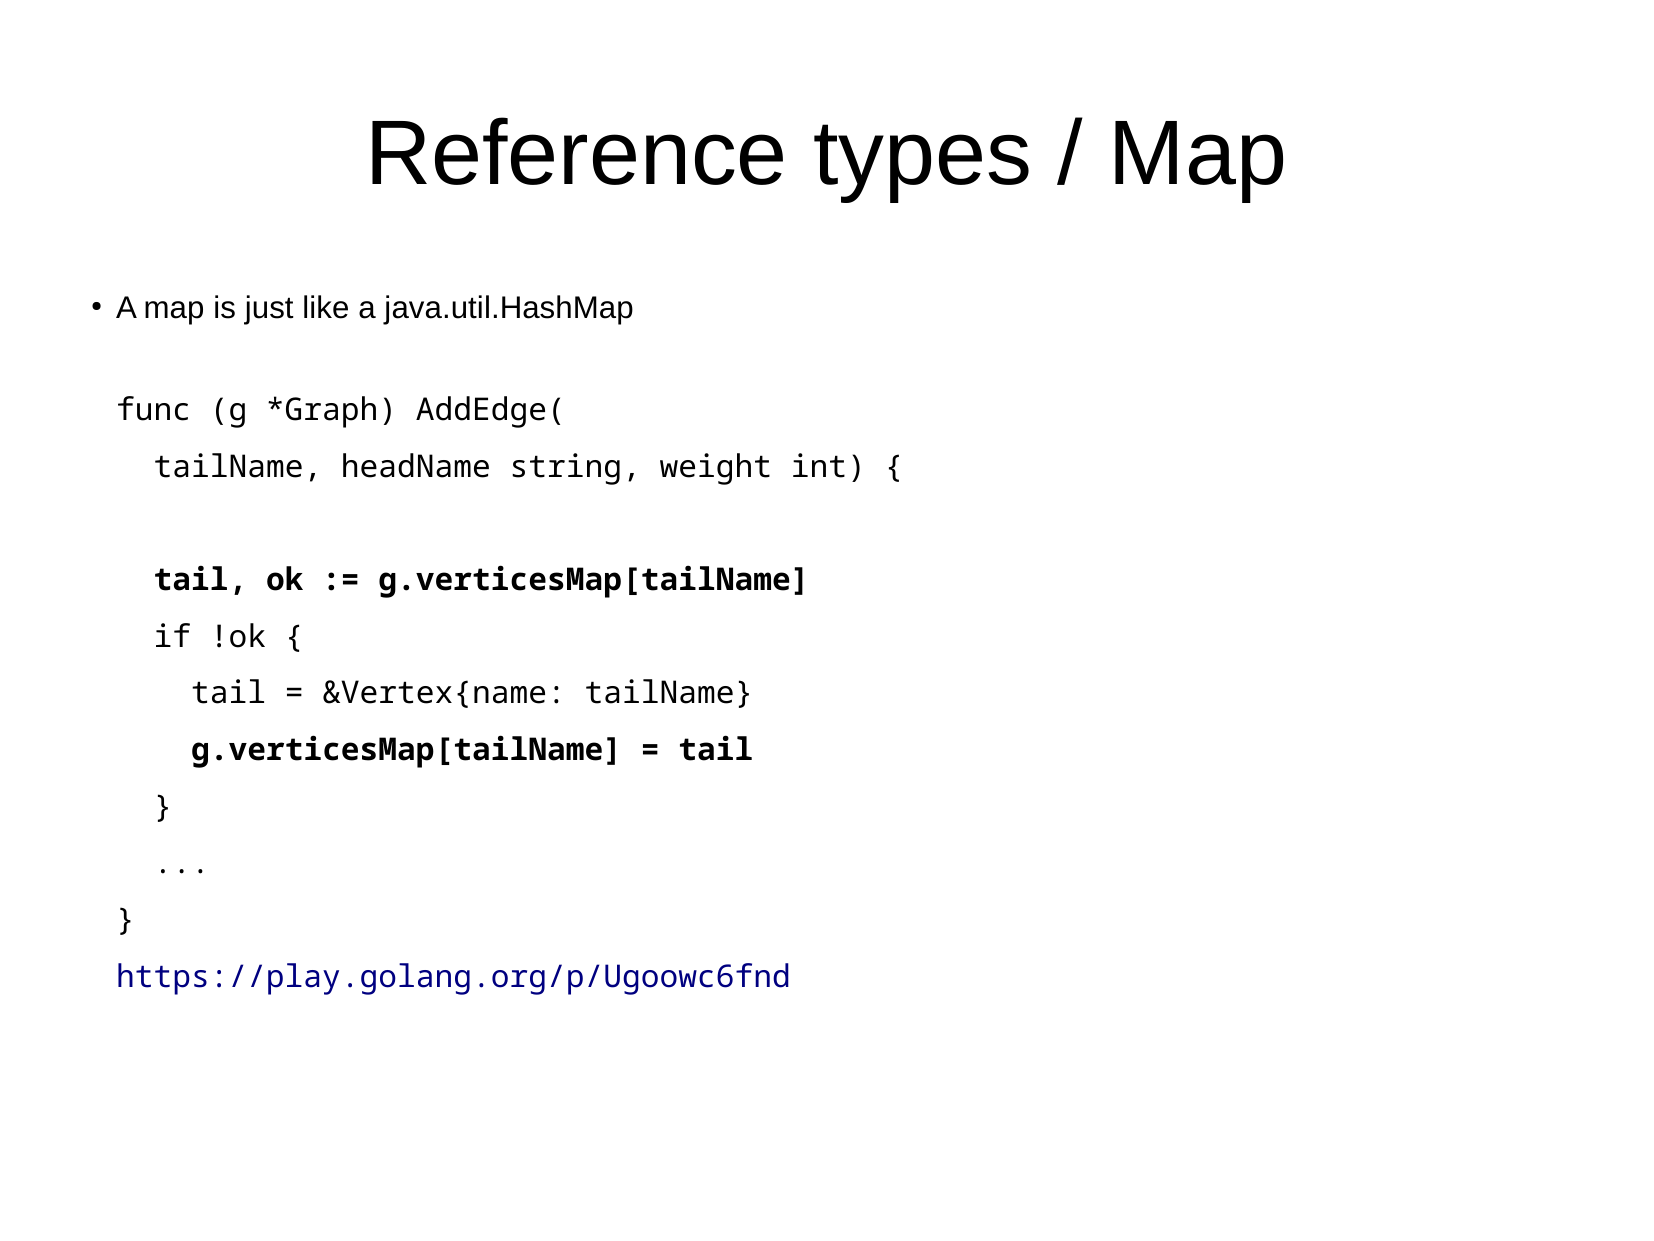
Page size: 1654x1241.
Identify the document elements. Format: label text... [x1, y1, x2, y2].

title Reference types / Map [82, 49, 1571, 257]
list A map is just like a java.util.HashMap func (g *Graph) AddEdge( tailName, headName string, weight int) { tail, ok := g.verticesMap[tailName] if !ok { tail = &Vertex{name: tailName} g.verticesMap[tailName] = tail } ... } https://play.golang.org/p/Ugoowc6fnd [82, 290, 1571, 1010]
